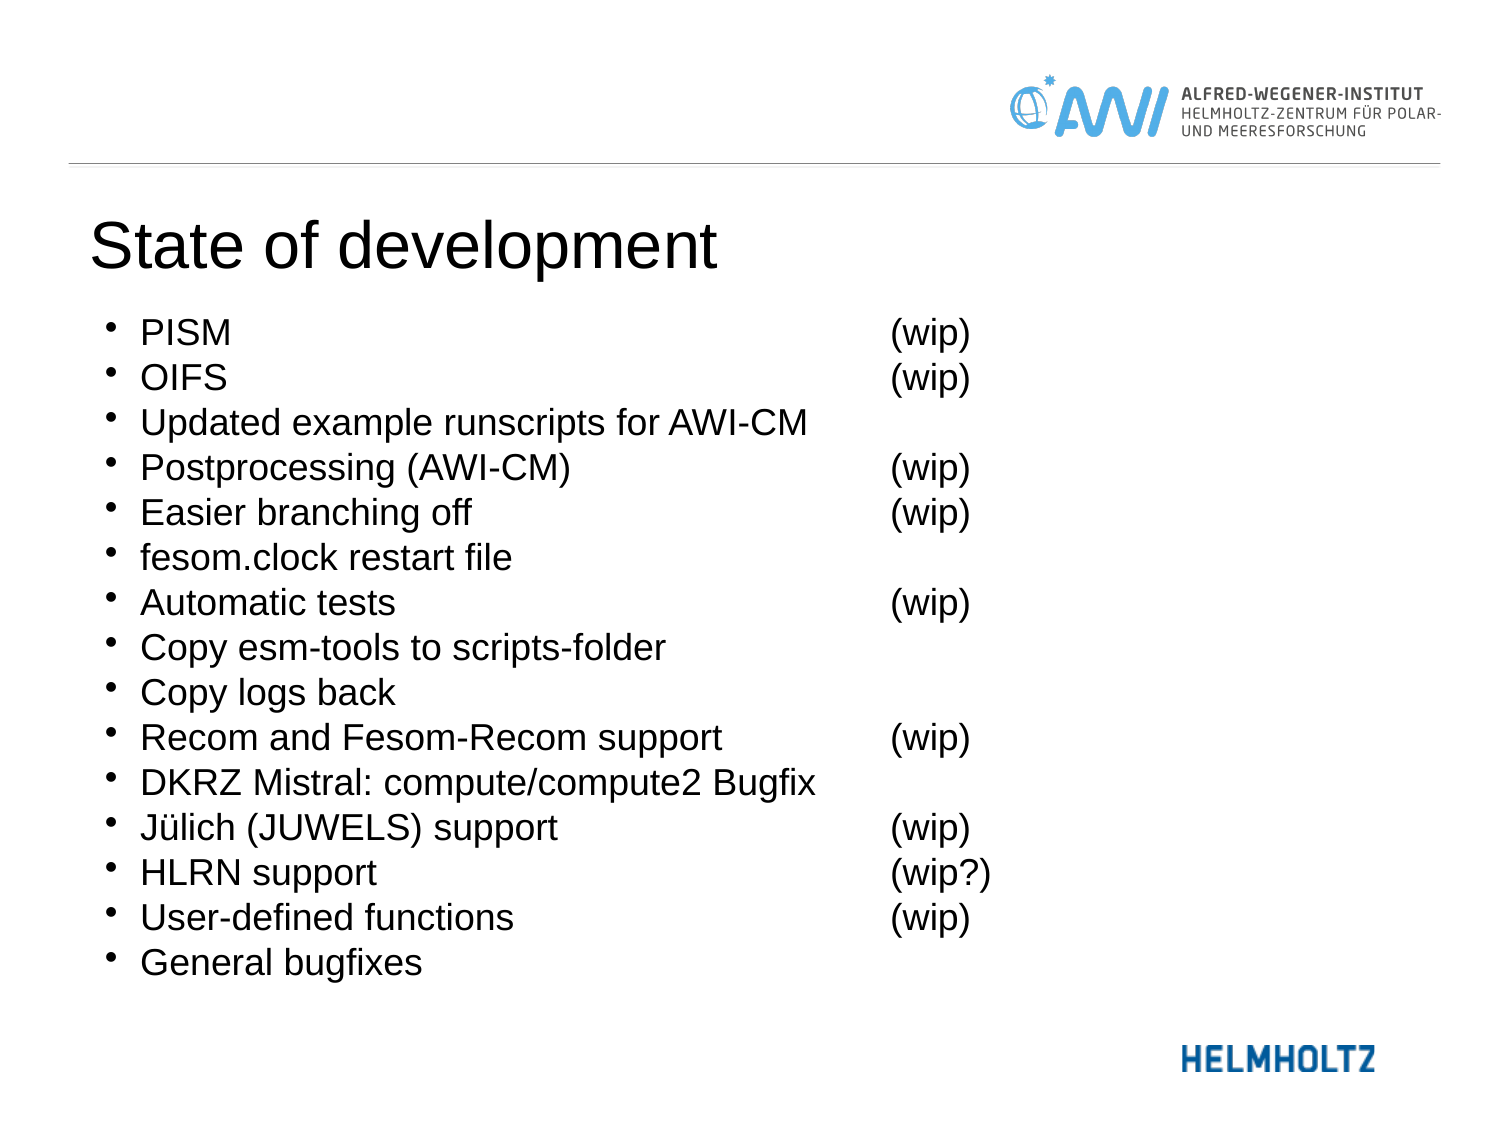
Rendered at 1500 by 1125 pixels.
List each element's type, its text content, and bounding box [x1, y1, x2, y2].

picture [1010, 74, 1441, 137]
text_box PISM (wip) OIFS (wip) Updated example runscripts for AWI-CM Postprocessing (AWI-CM) (wip) Easier branching off (wip) fesom.clock restart file Automatic tests (wip) Copy esm-tools to scripts-folder Copy logs back Recom and Fesom-Recom support (wip) DKRZ Mistral: compute/compute2 Bugfix Jülich (JUWELS) support (wip) HLRN support (wip?) User-defined functions (wip) General bugfixes [89, 300, 1440, 945]
text_box State of development [75, 195, 1440, 284]
